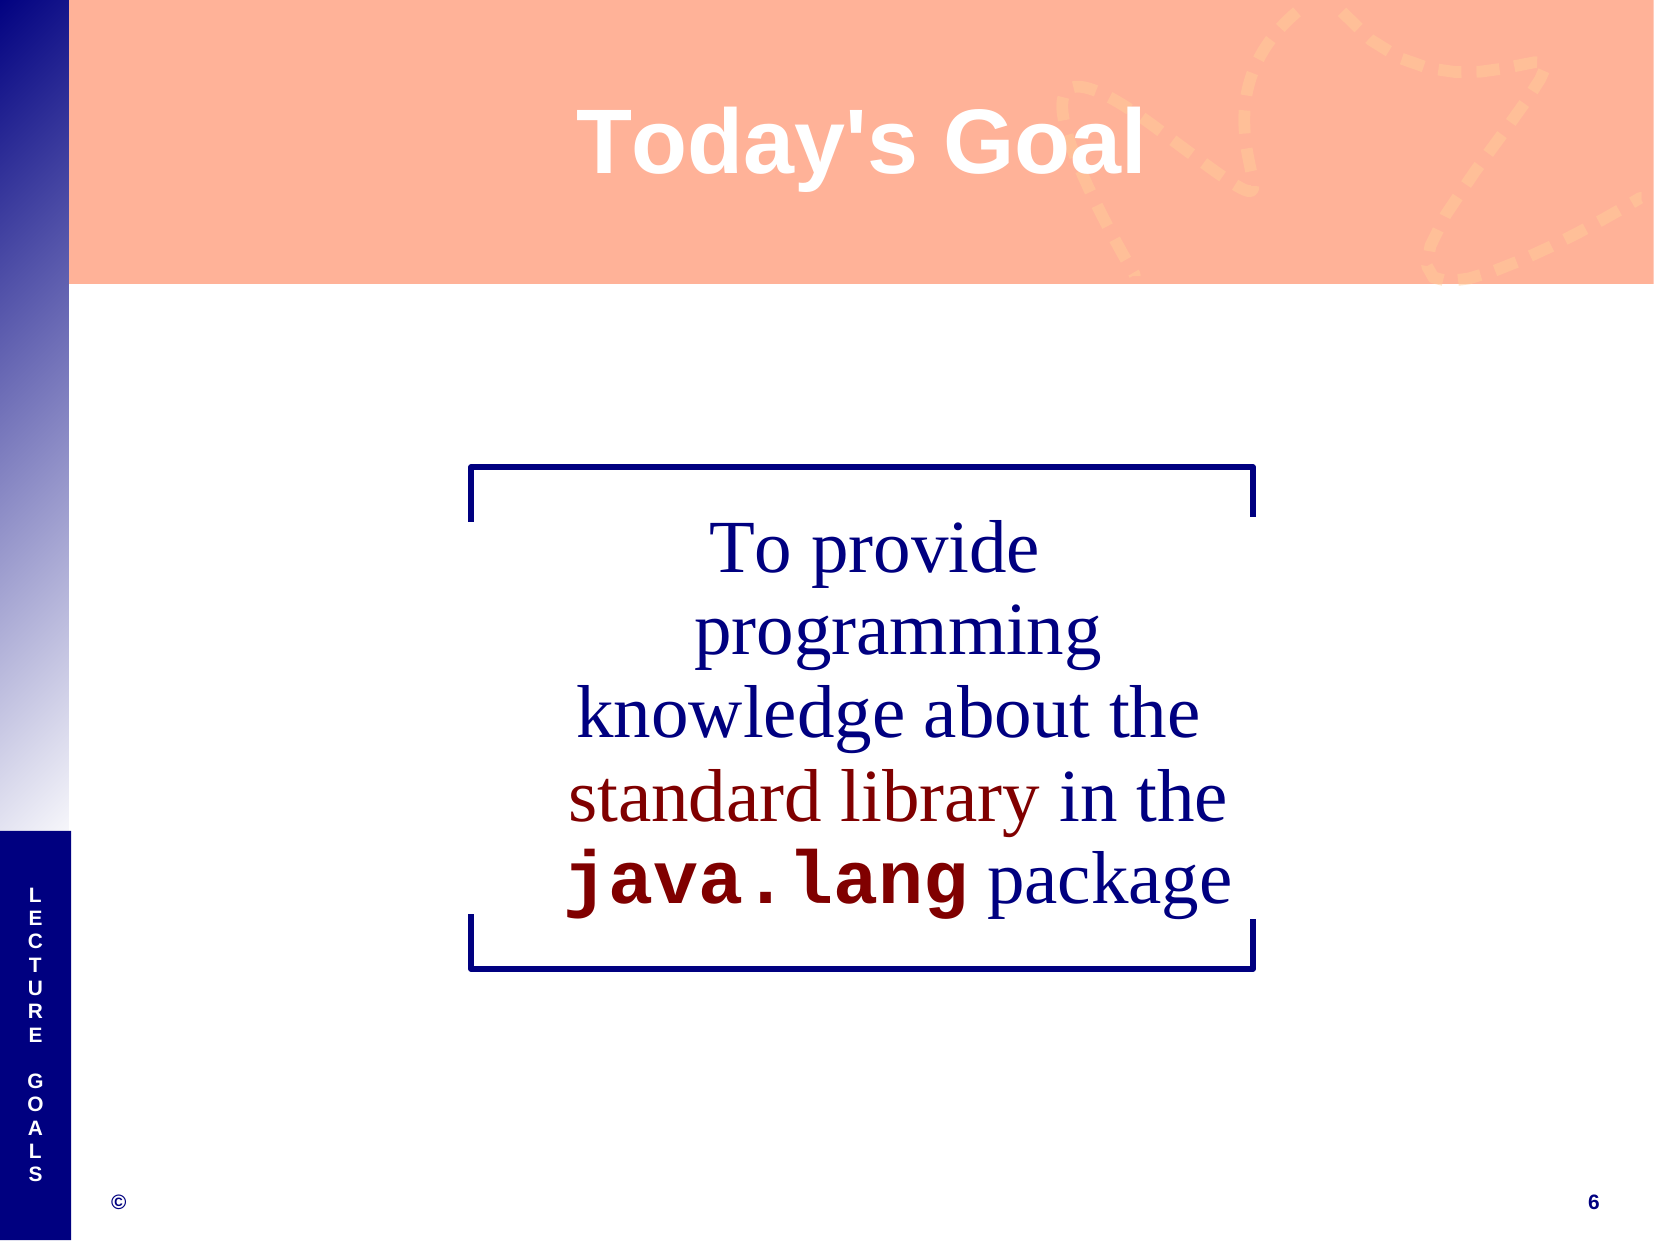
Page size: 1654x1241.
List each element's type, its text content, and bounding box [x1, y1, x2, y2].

text_box L E C T U R E G O A L S [0, 829, 71, 1241]
text_box To provide programming knowledge about the standard library in the java.lang package [485, 430, 1239, 1002]
title Today's Goal [70, 37, 1654, 246]
